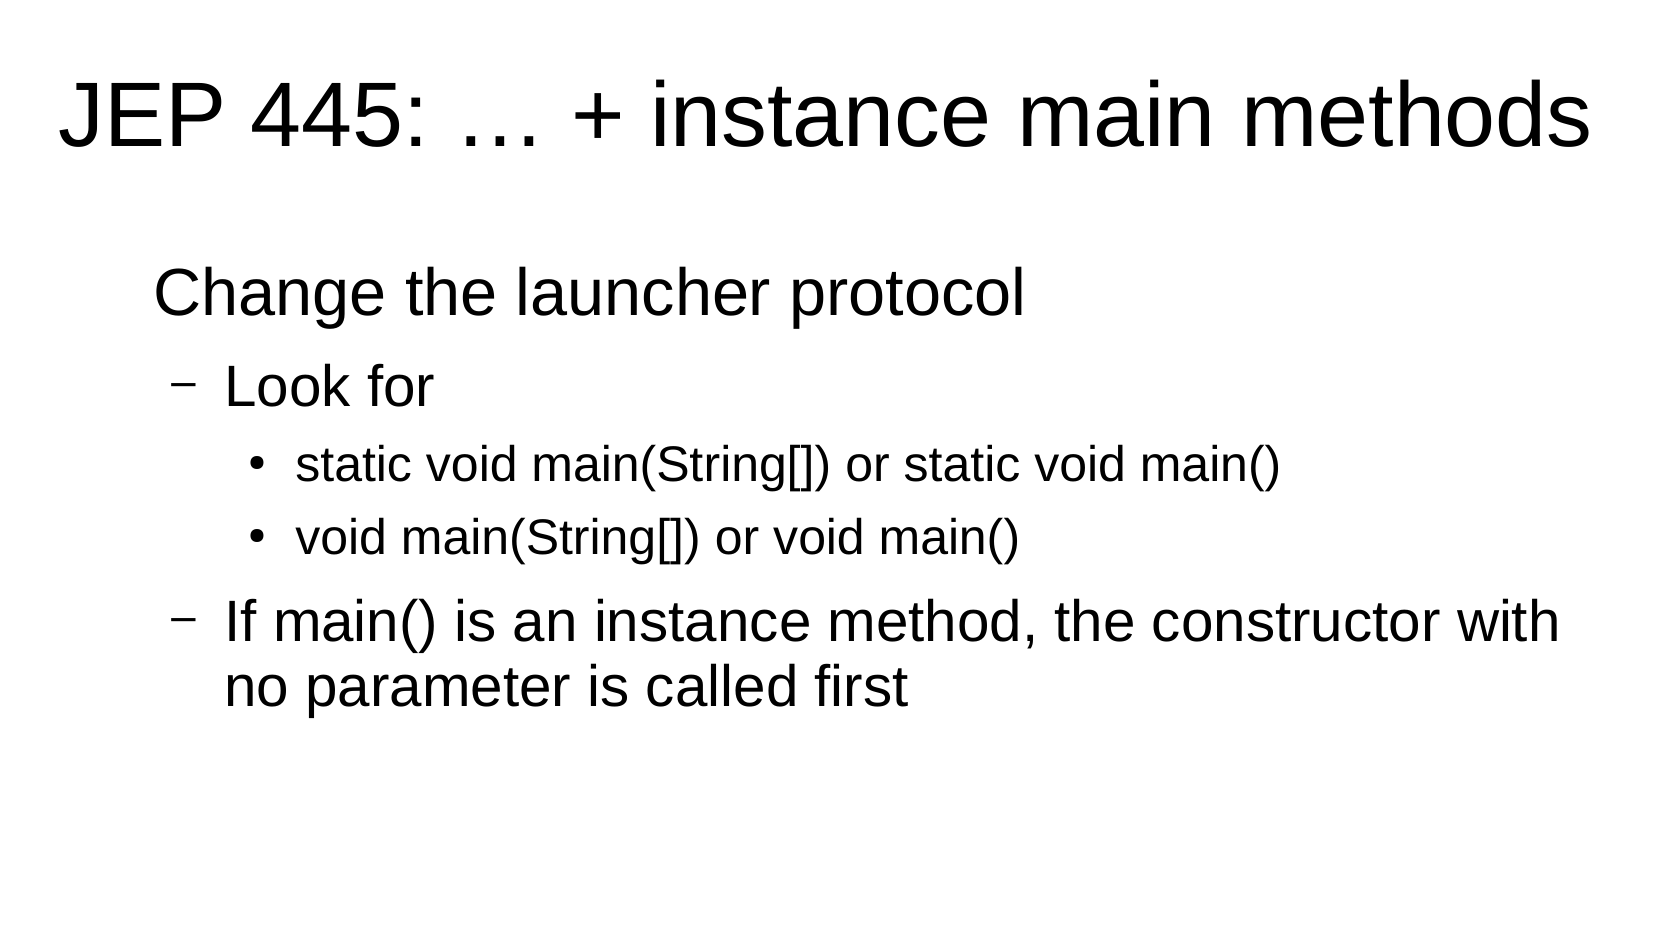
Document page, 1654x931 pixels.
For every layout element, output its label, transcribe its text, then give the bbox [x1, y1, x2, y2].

list Change the launcher protocol Look for static void main(String[]) or static void main() void main(String[]) or void main() If main() is an instance method, the constructor with no parameter is called first [82, 255, 1571, 758]
title JEP 445: … + instance main methods [58, 0, 1596, 264]
